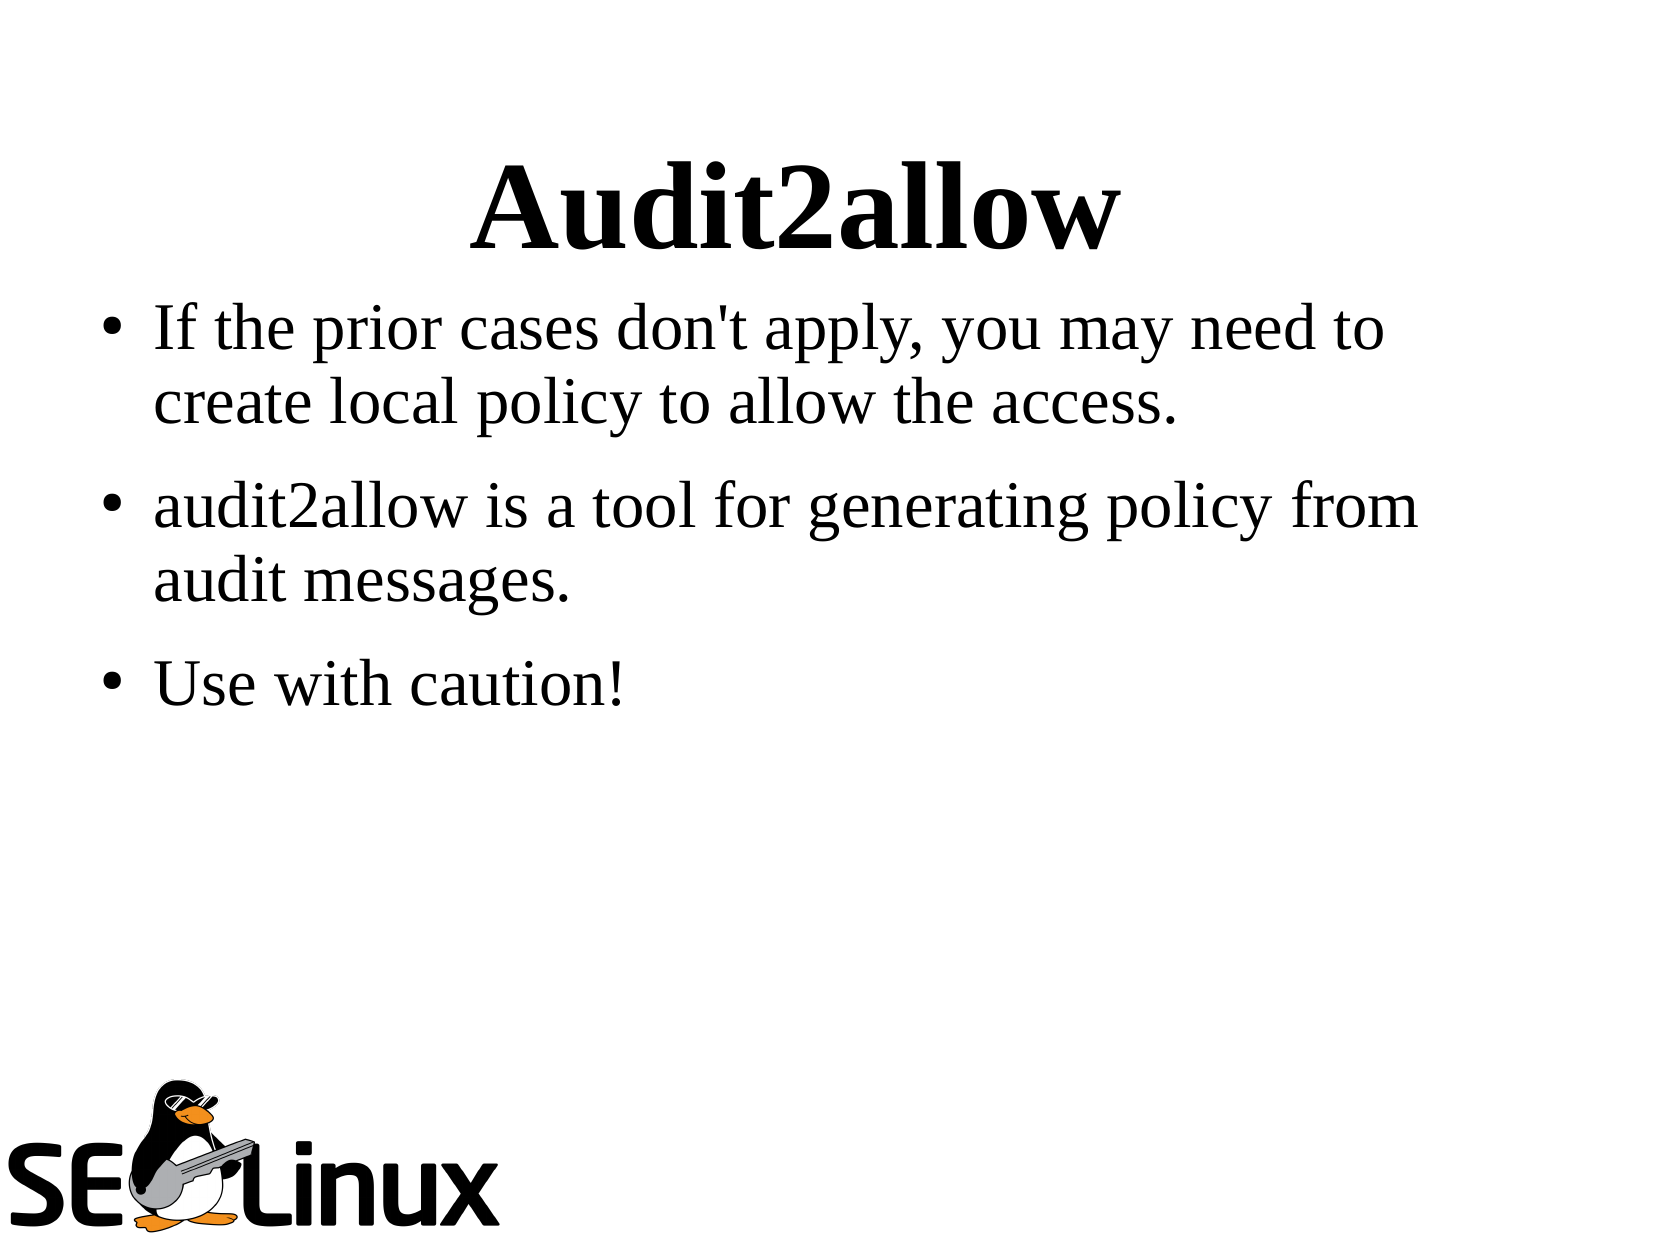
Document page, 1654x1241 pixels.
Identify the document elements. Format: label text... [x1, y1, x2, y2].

picture [0, 919, 526, 1241]
title Audit2allow [312, 110, 1280, 290]
list If the prior cases don't apply, you may need to create local policy to allow the access. audit2allow is a tool for generating policy from audit messages. Use with caution! [82, 290, 1538, 1010]
